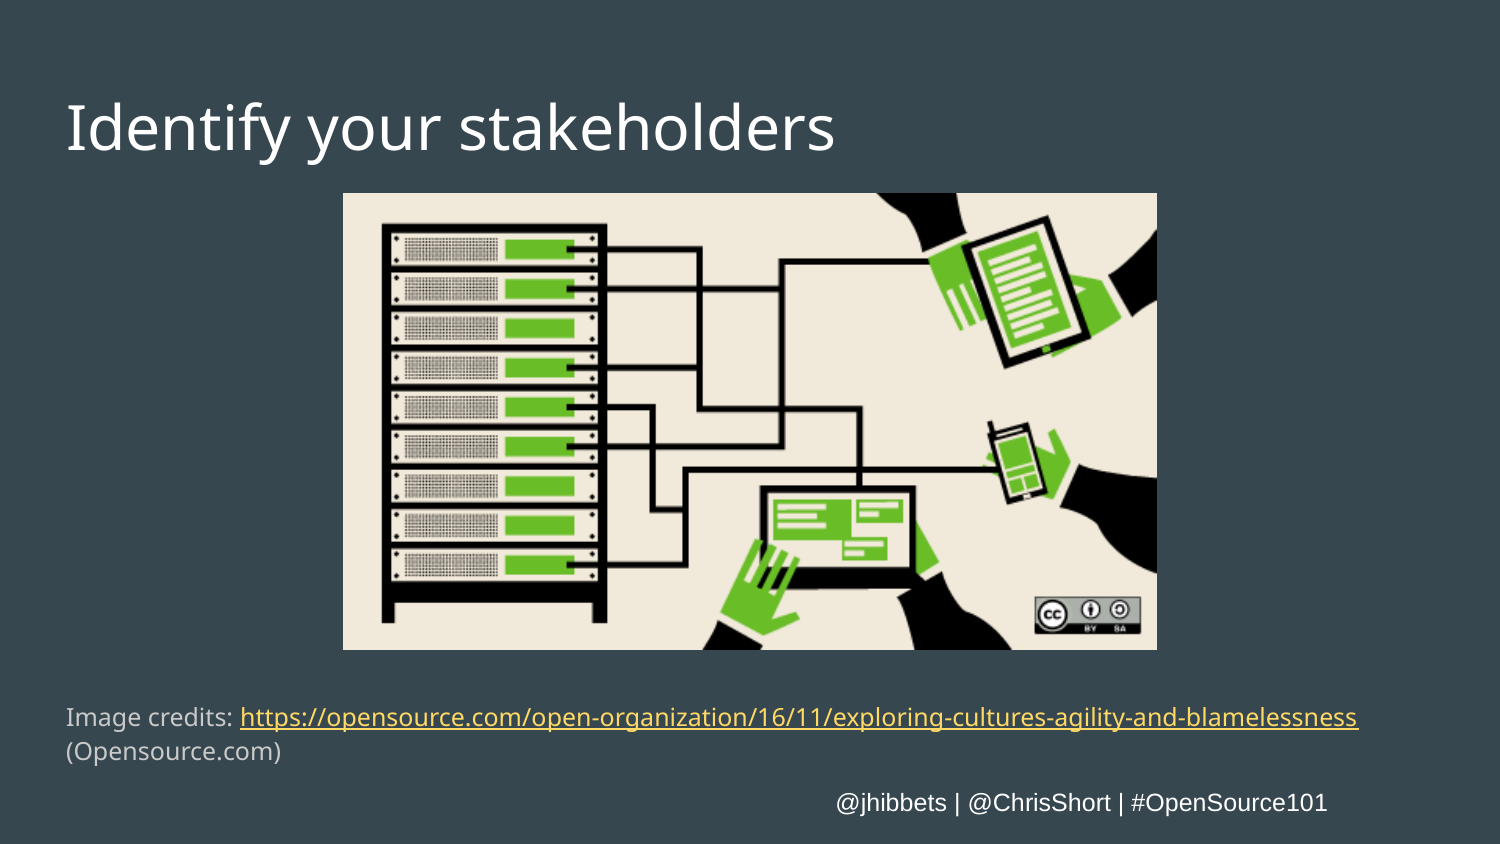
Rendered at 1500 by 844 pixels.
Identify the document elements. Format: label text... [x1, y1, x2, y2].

picture [343, 193, 1157, 650]
title Identify your stakeholders [51, 72, 1449, 167]
list Image credits: https://opensource.com/open-organization/16/11/exploring-cultures-agility-and-blamelessness (Opensource.com) [51, 686, 1449, 750]
